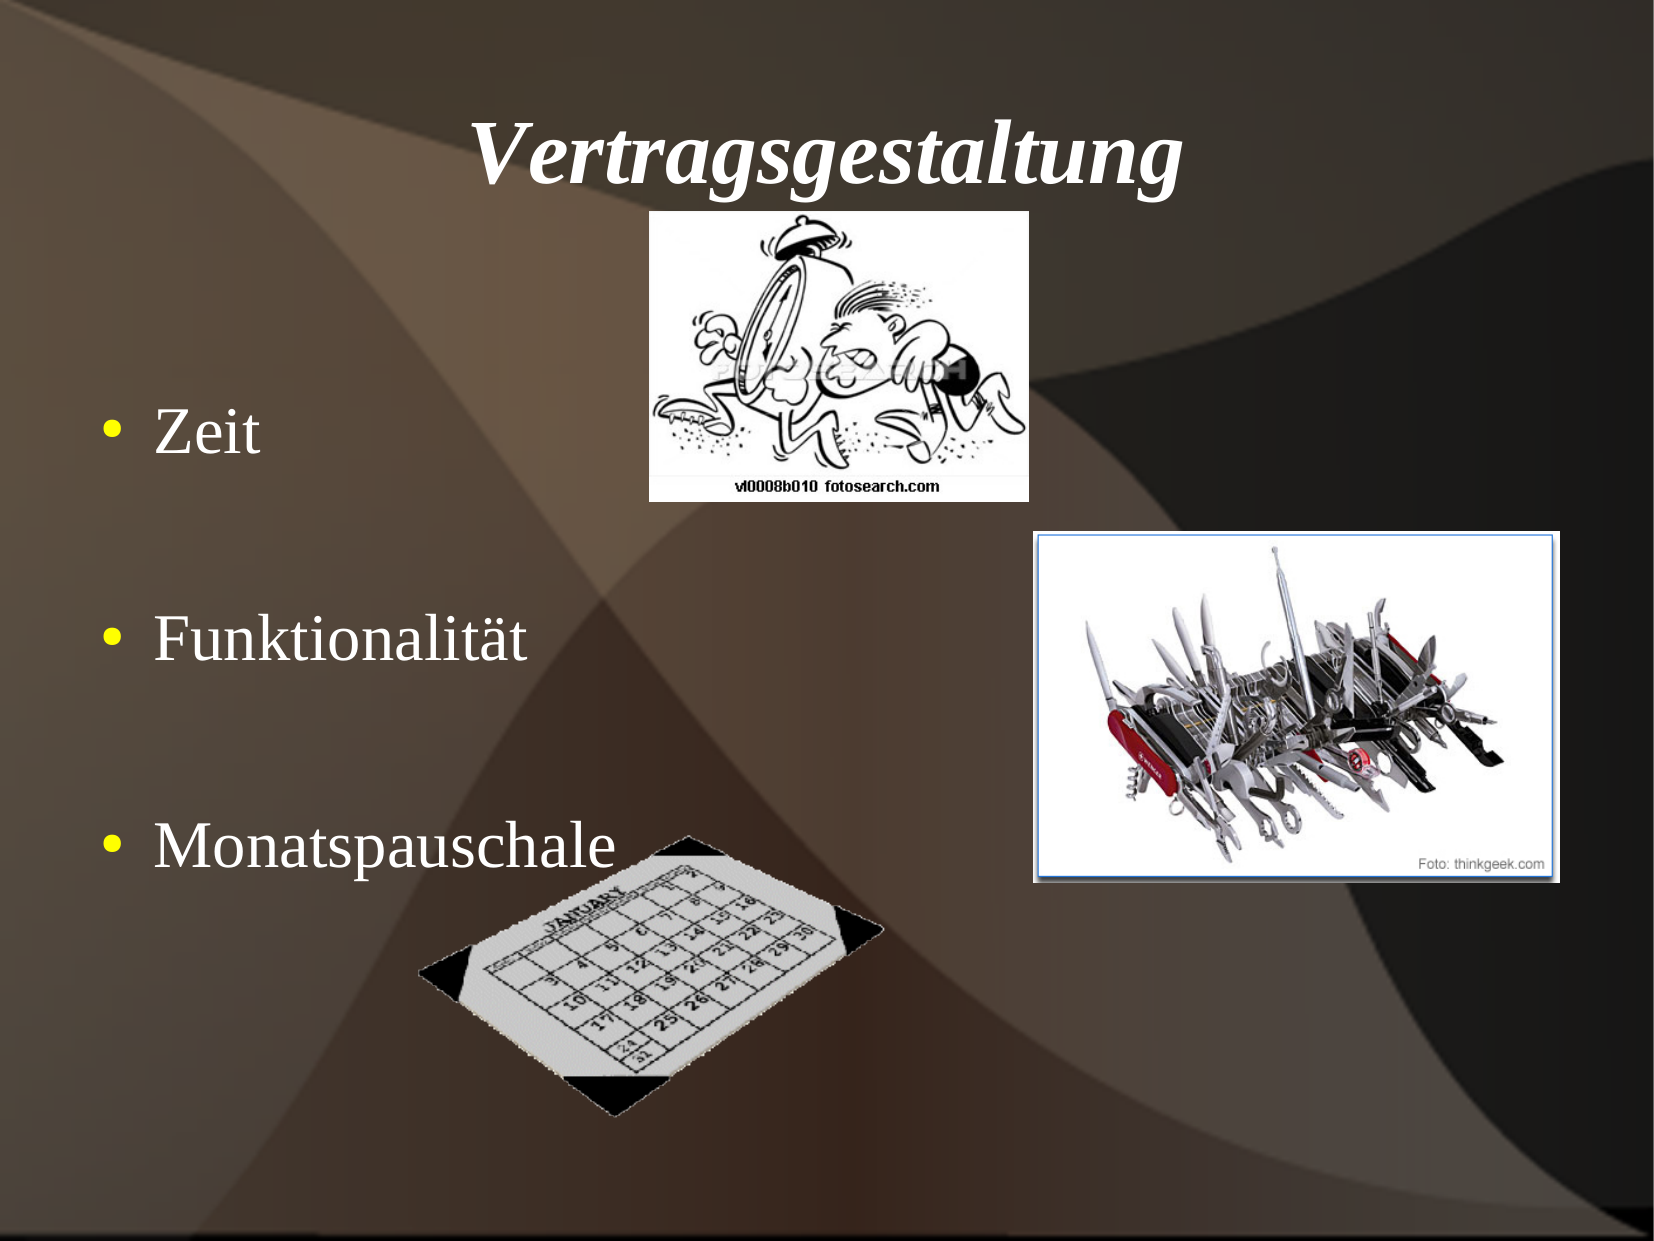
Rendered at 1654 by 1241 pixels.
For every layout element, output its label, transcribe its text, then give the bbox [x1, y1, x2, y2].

picture [0, 0, 1654, 1241]
title Vertragsgestaltung [82, 49, 1571, 257]
list Zeit Funktionalität Monatspauschale [82, 290, 1571, 1109]
